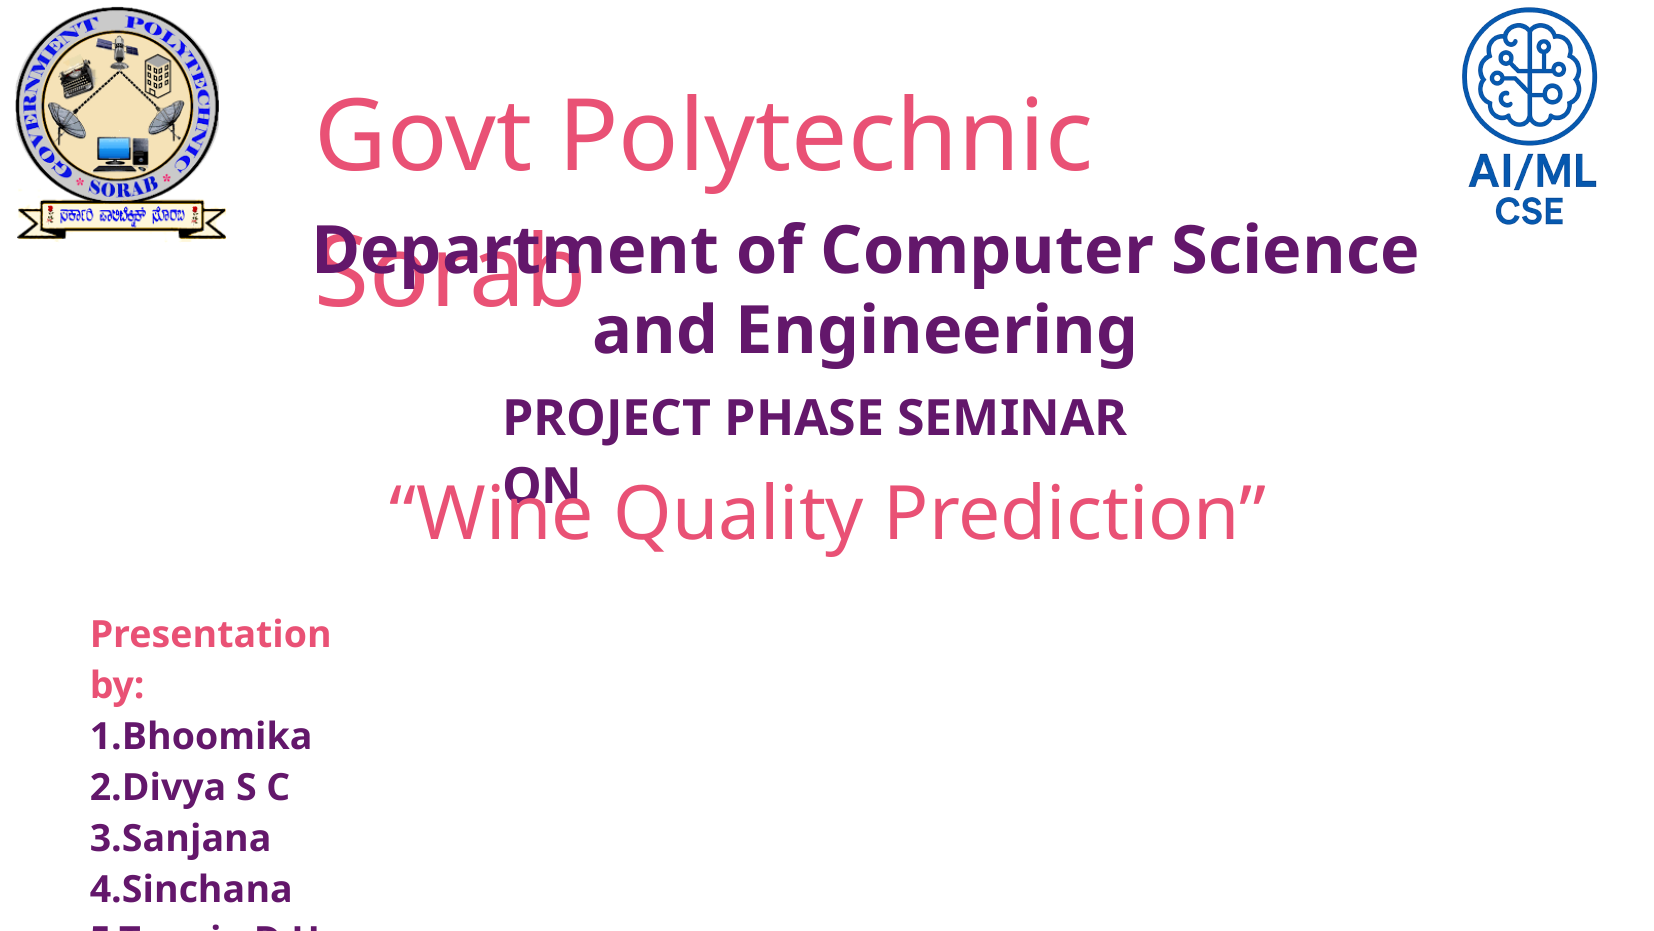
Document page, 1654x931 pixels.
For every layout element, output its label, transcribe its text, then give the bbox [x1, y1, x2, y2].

text_box Govt Polytechnic Sorab [300, 56, 1364, 188]
title [300, 56, 1387, 210]
picture [11, 0, 226, 246]
picture [1387, 0, 1654, 263]
text_box “Wine Quality Prediction” [375, 452, 1313, 563]
text_box PROJECT PHASE SEMINAR ON [487, 374, 1192, 451]
text_box Department of Computer Science and Engineering [262, 210, 1469, 375]
text_box Presentation by: 1.Bhoomika 2.Divya S C 3.Sanjana 4.Sinchana 5.Tanuja D H [75, 600, 396, 876]
